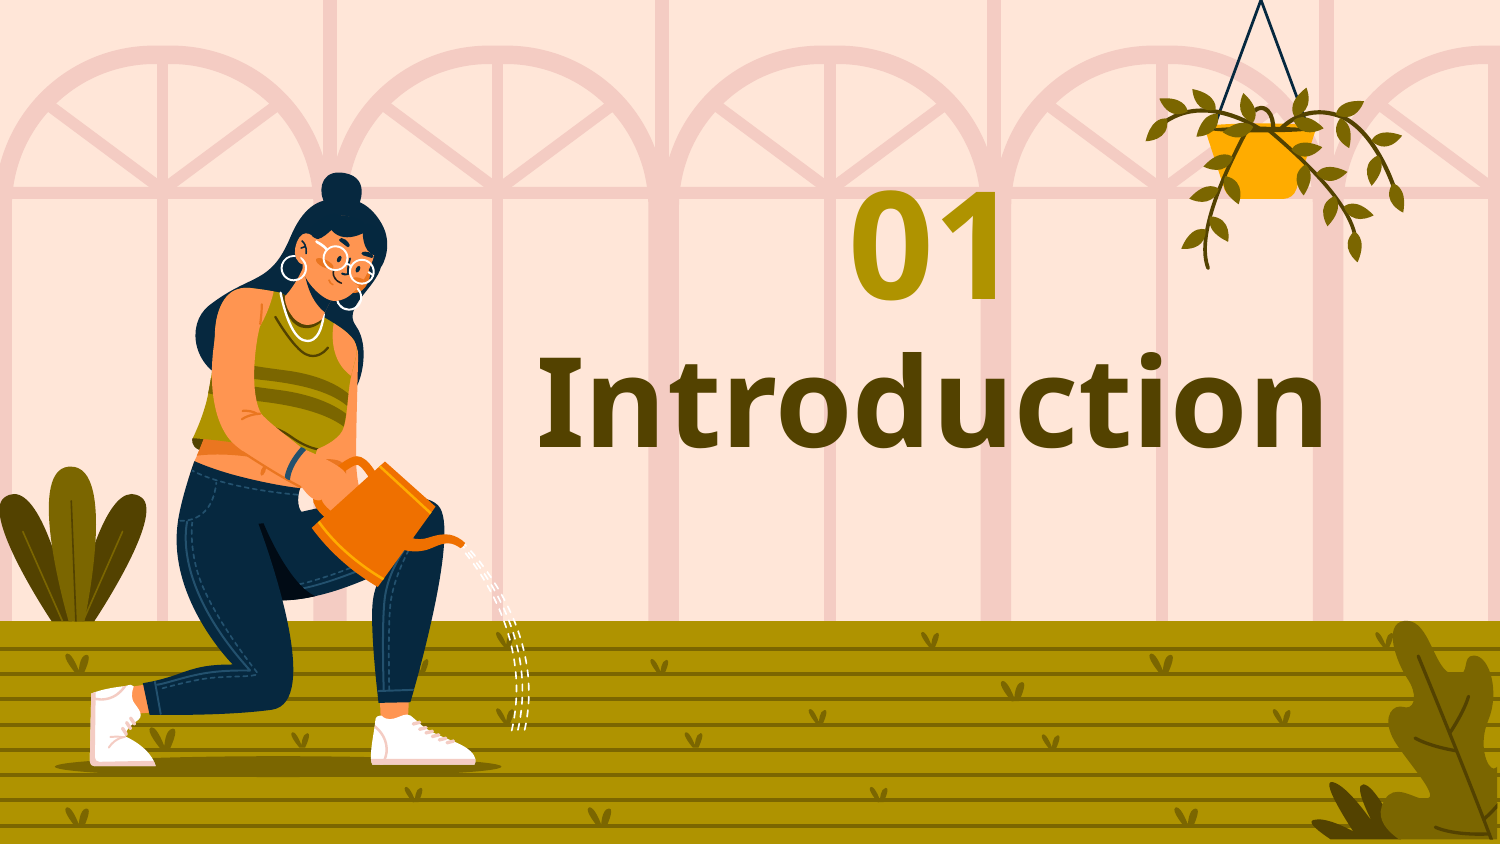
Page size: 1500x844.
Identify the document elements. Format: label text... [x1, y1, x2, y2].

text_box [498, 608, 503, 616]
title 01 [658, 170, 1209, 309]
text_box [507, 619, 512, 628]
text_box [54, 172, 502, 778]
text_box [502, 607, 507, 615]
text_box [1145, 0, 1405, 270]
text_box [512, 617, 517, 626]
text_box [472, 560, 484, 570]
text_box [464, 550, 476, 560]
text_box [486, 582, 499, 593]
text_box [515, 644, 520, 653]
text_box [492, 596, 498, 604]
text_box [497, 593, 506, 604]
title Introduction [485, 328, 1383, 467]
text_box [480, 571, 492, 581]
text_box [507, 605, 512, 614]
